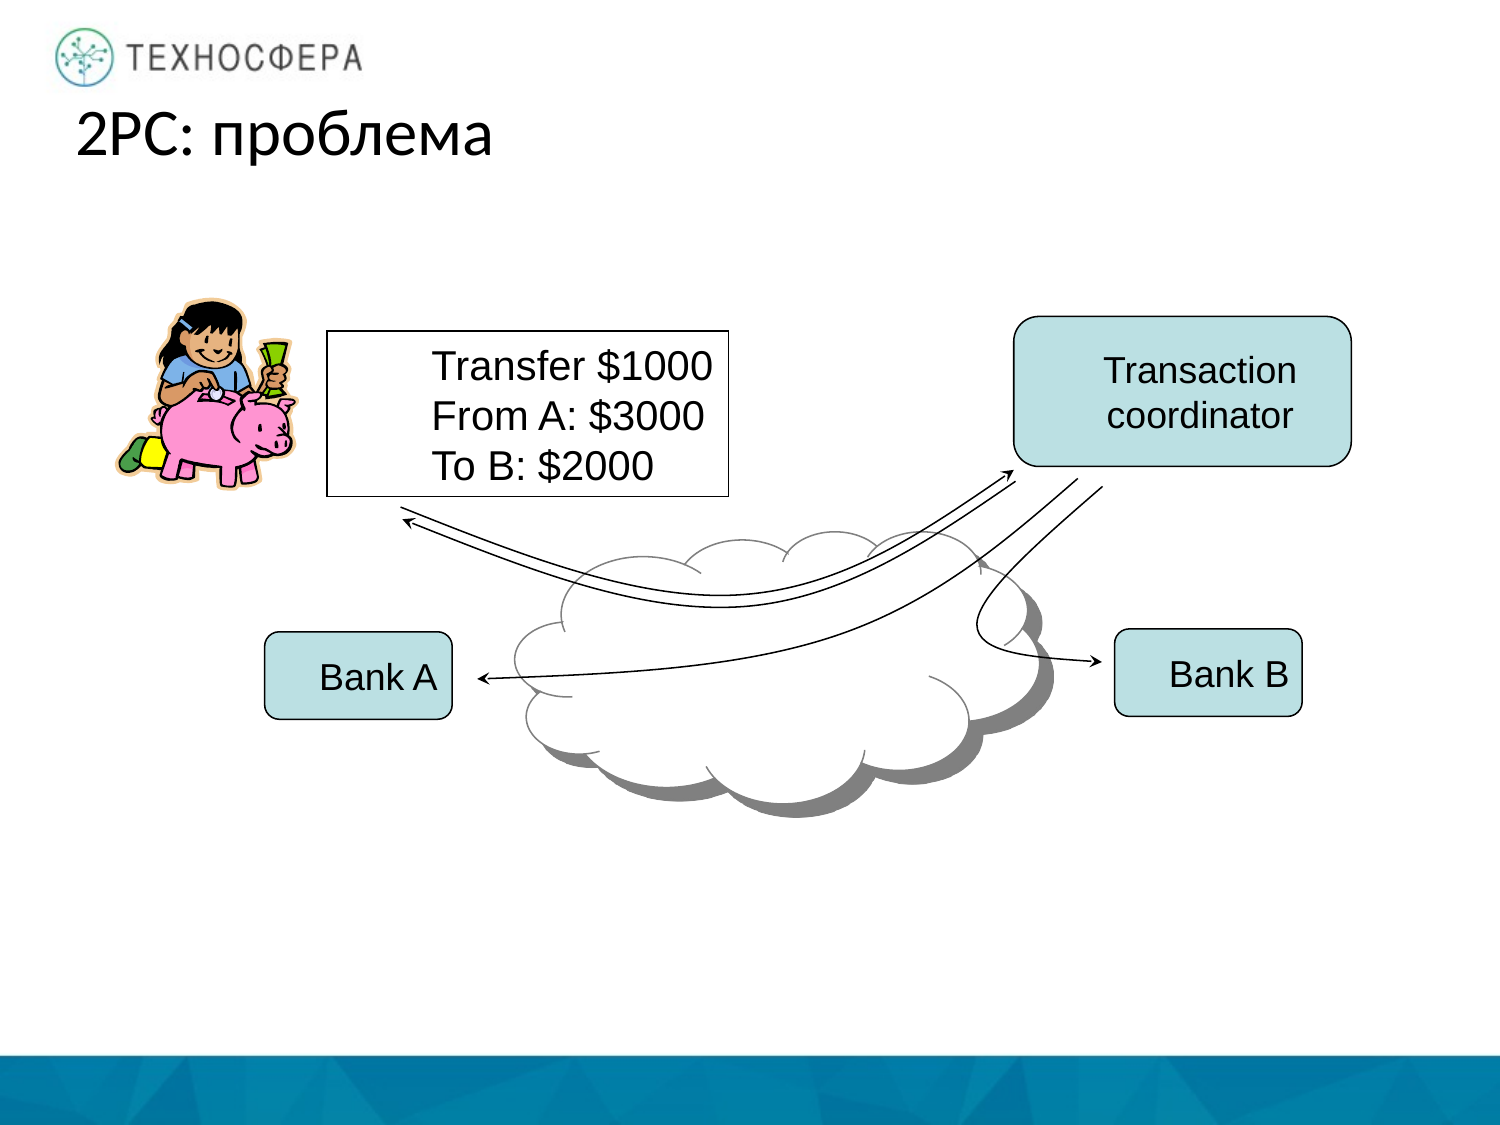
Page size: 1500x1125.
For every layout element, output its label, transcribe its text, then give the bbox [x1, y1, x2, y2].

text_box [522, 562, 1040, 804]
picture [0, 0, 1500, 1057]
text_box Bank B [1114, 628, 1303, 717]
text_box [514, 533, 978, 676]
title 2PC: проблема [75, 45, 1425, 233]
text_box Bank A [264, 631, 453, 720]
text_box [978, 576, 1039, 655]
text_box [576, 531, 936, 606]
text_box Transfer $1000 From A: $3000 To B: $2000 [327, 331, 729, 497]
text_box [586, 531, 918, 594]
text_box Transaction coordinator [1013, 316, 1352, 467]
